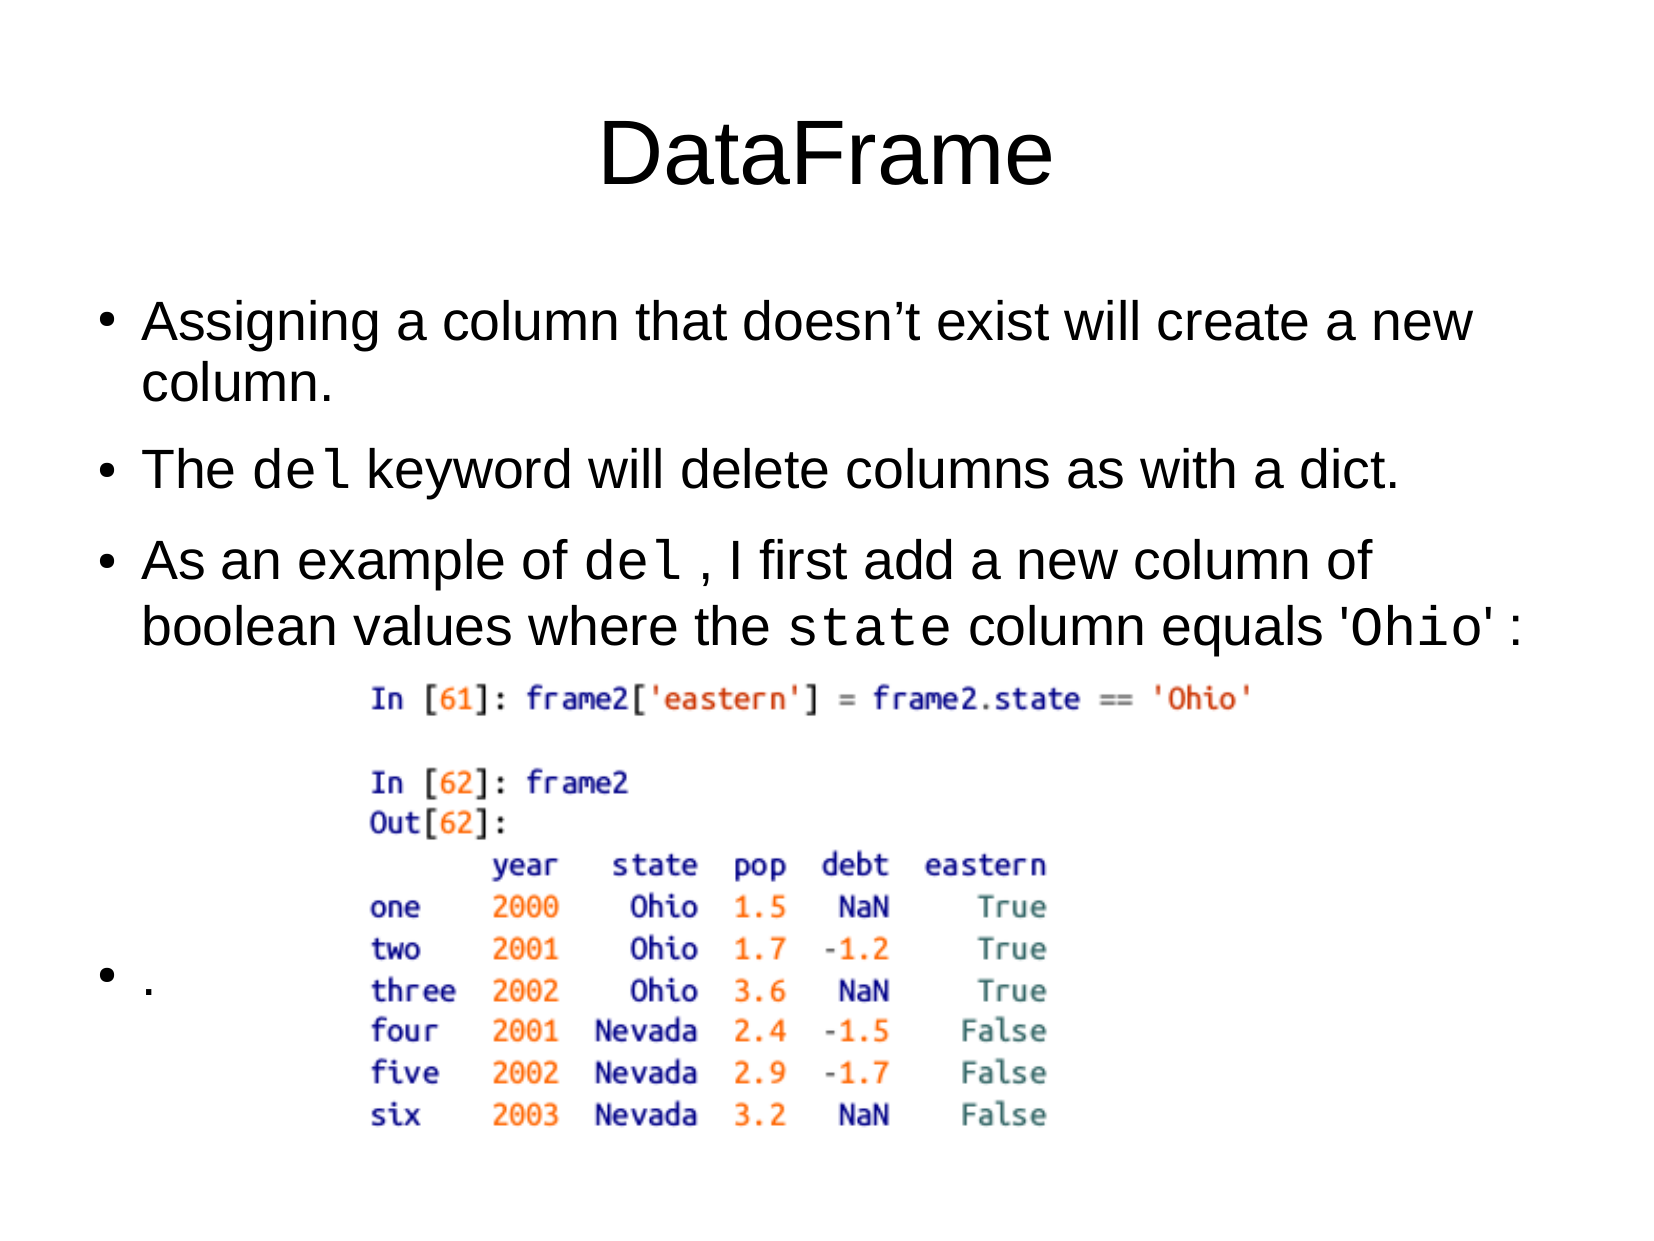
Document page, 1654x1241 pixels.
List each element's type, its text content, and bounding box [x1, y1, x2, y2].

title DataFrame [82, 49, 1571, 257]
picture [360, 674, 1272, 1171]
list Assigning a column that doesn’t exist will create a new column. The del keyword will delete columns as with a dict. As an example of del , I first add a new column of boolean values where the state column equals 'Ohio' : . [82, 290, 1571, 1010]
